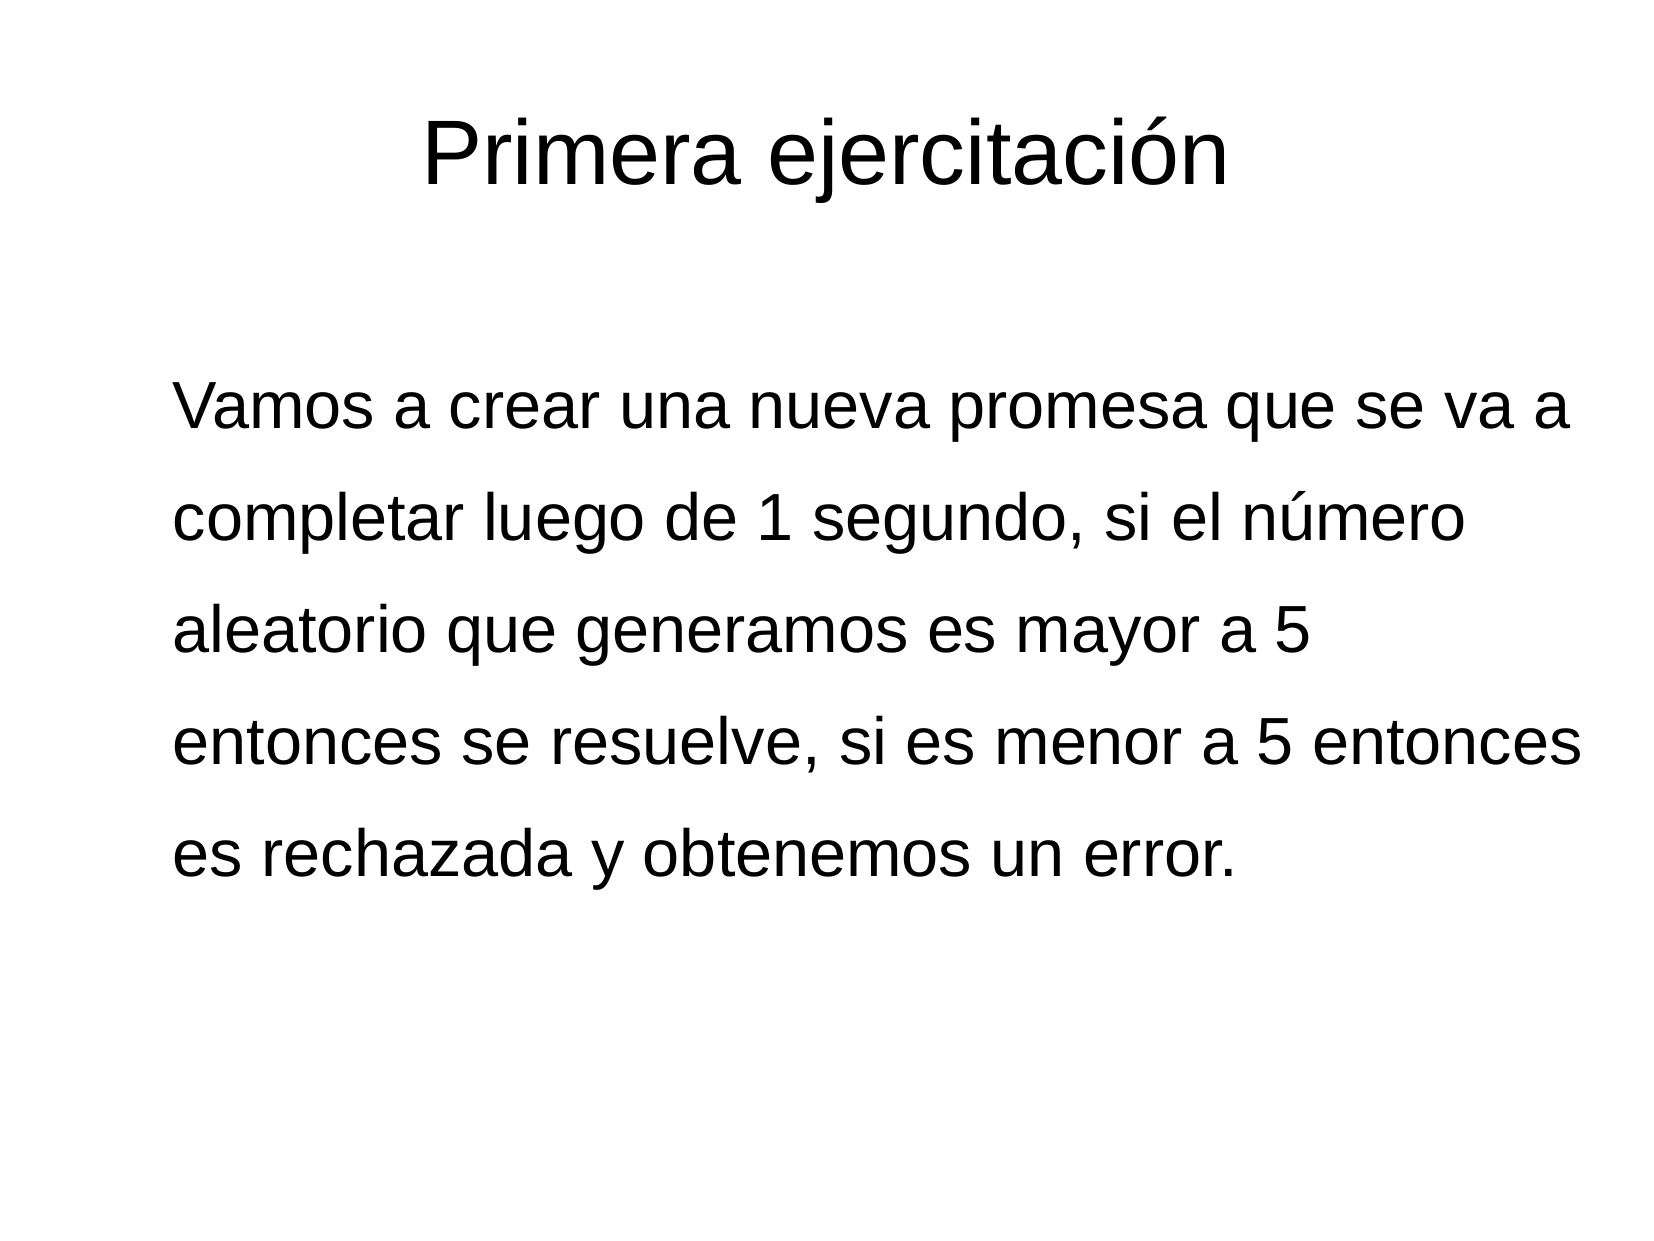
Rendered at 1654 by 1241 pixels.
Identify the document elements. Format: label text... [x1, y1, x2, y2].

title Primera ejercitación [82, 49, 1571, 257]
list Vamos a crear una nueva promesa que se va a completar luego de 1 segundo, si el número aleatorio que generamos es mayor a 5 entonces se resuelve, si es menor a 5 entonces es rechazada y obtenemos un error. [101, 201, 1591, 1021]
